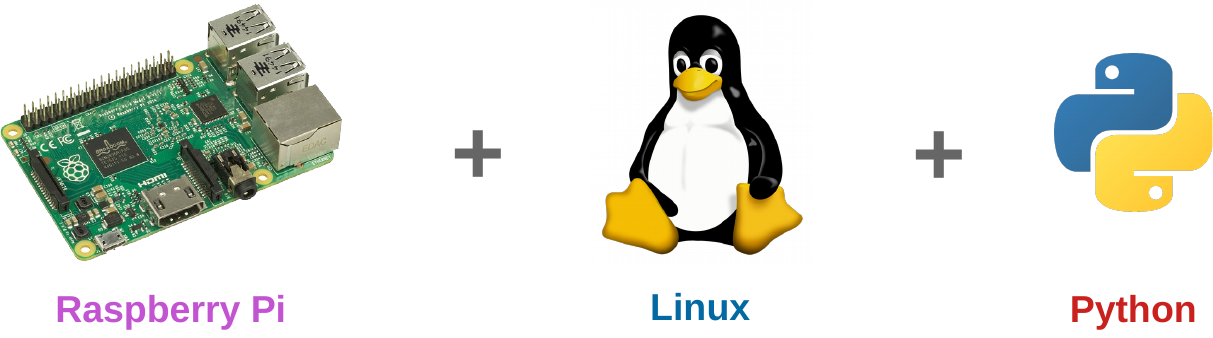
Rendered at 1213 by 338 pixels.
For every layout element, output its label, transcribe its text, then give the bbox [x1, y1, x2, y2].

picture [0, 3, 342, 262]
picture [588, 0, 813, 265]
picture [1054, 53, 1213, 212]
text_box + [437, 94, 521, 212]
text_box Python [1055, 280, 1212, 338]
text_box + [897, 95, 981, 213]
text_box Linux [635, 278, 766, 338]
text_box Raspberry Pi [40, 280, 302, 338]
